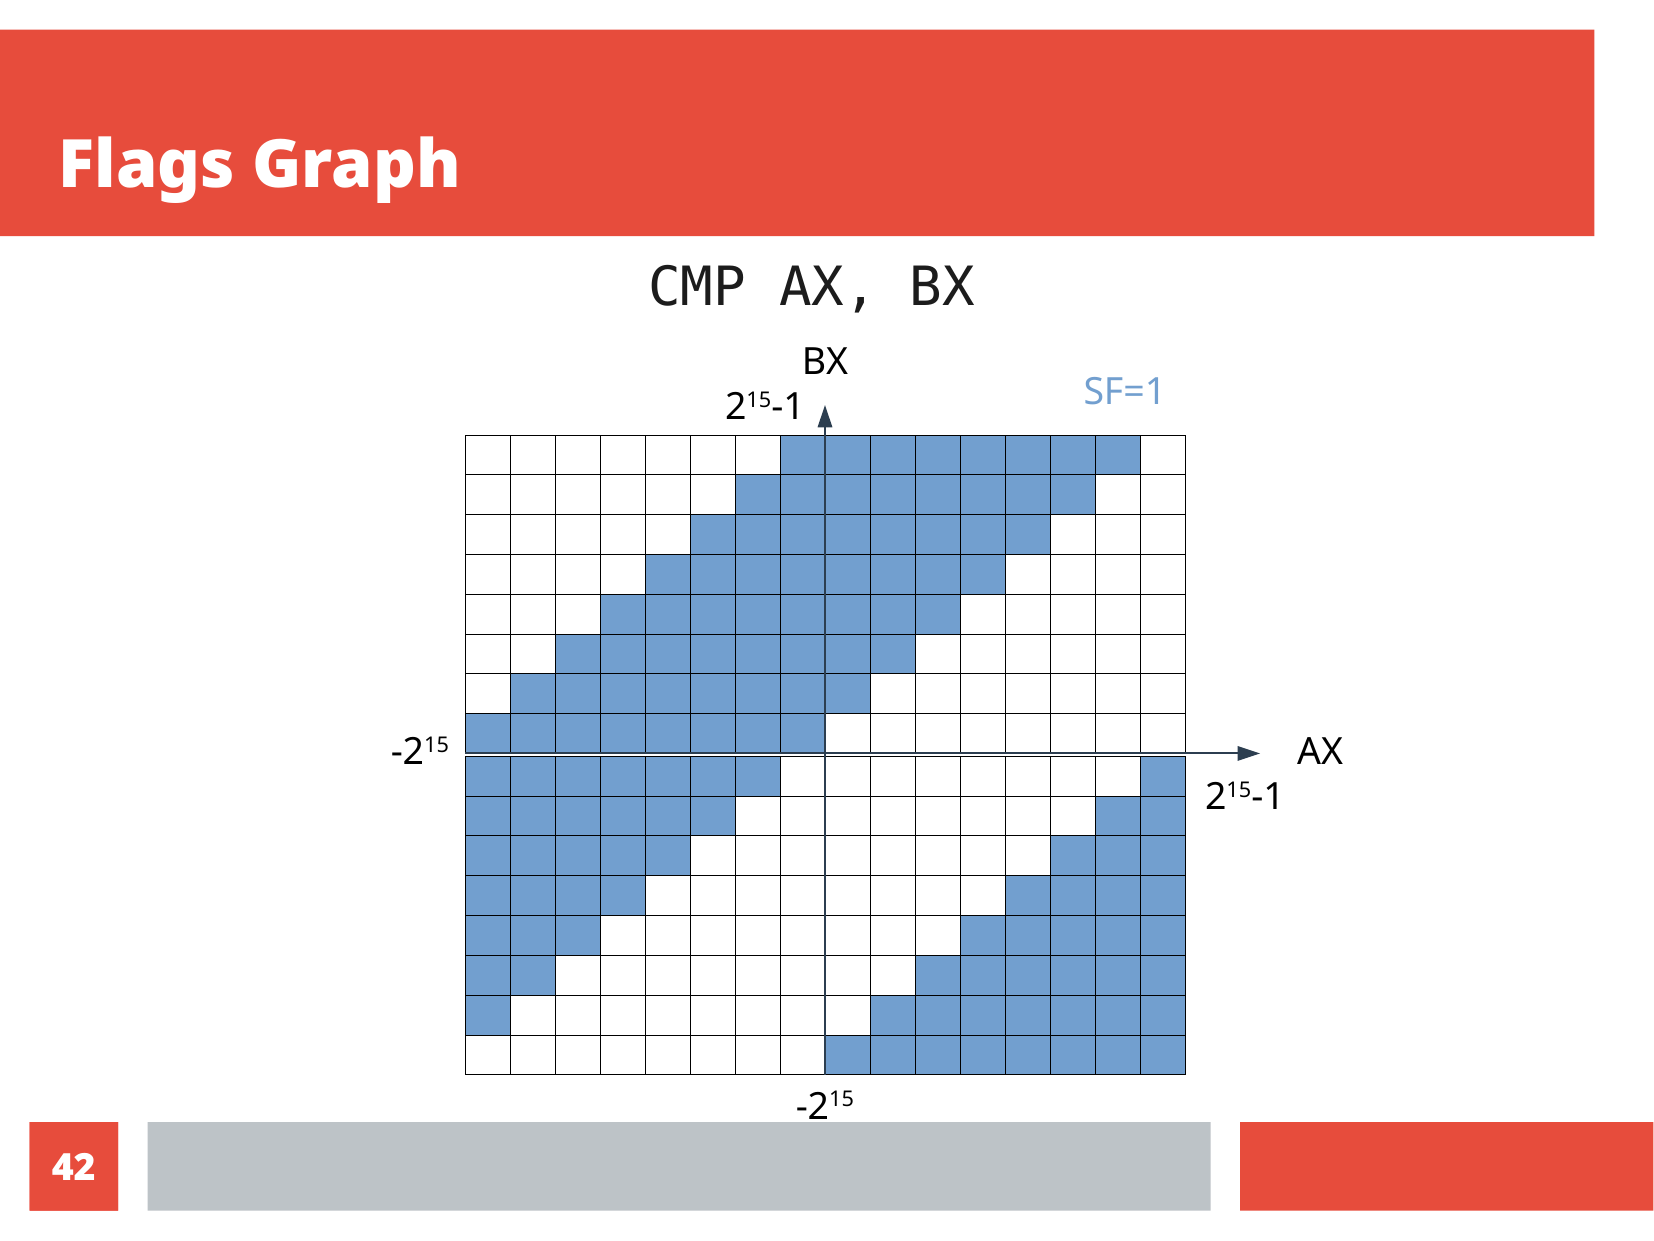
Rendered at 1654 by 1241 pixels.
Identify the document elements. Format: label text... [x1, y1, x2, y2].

text_box SF=1 [1080, 360, 1171, 421]
list CMP AX, BX [59, 255, 1565, 351]
text_box [465, 435, 824, 752]
text_box -215 [780, 1074, 871, 1135]
text_box [826, 756, 1186, 1075]
title Flags Graph [59, 59, 1595, 207]
text_box AX [1275, 720, 1366, 781]
text_box [465, 756, 780, 1035]
text_box 215-1 [720, 375, 811, 436]
text_box BX [780, 330, 871, 391]
text_box -215 [375, 720, 466, 781]
text_box [826, 435, 1140, 713]
text_box 215-1 [1200, 765, 1291, 826]
